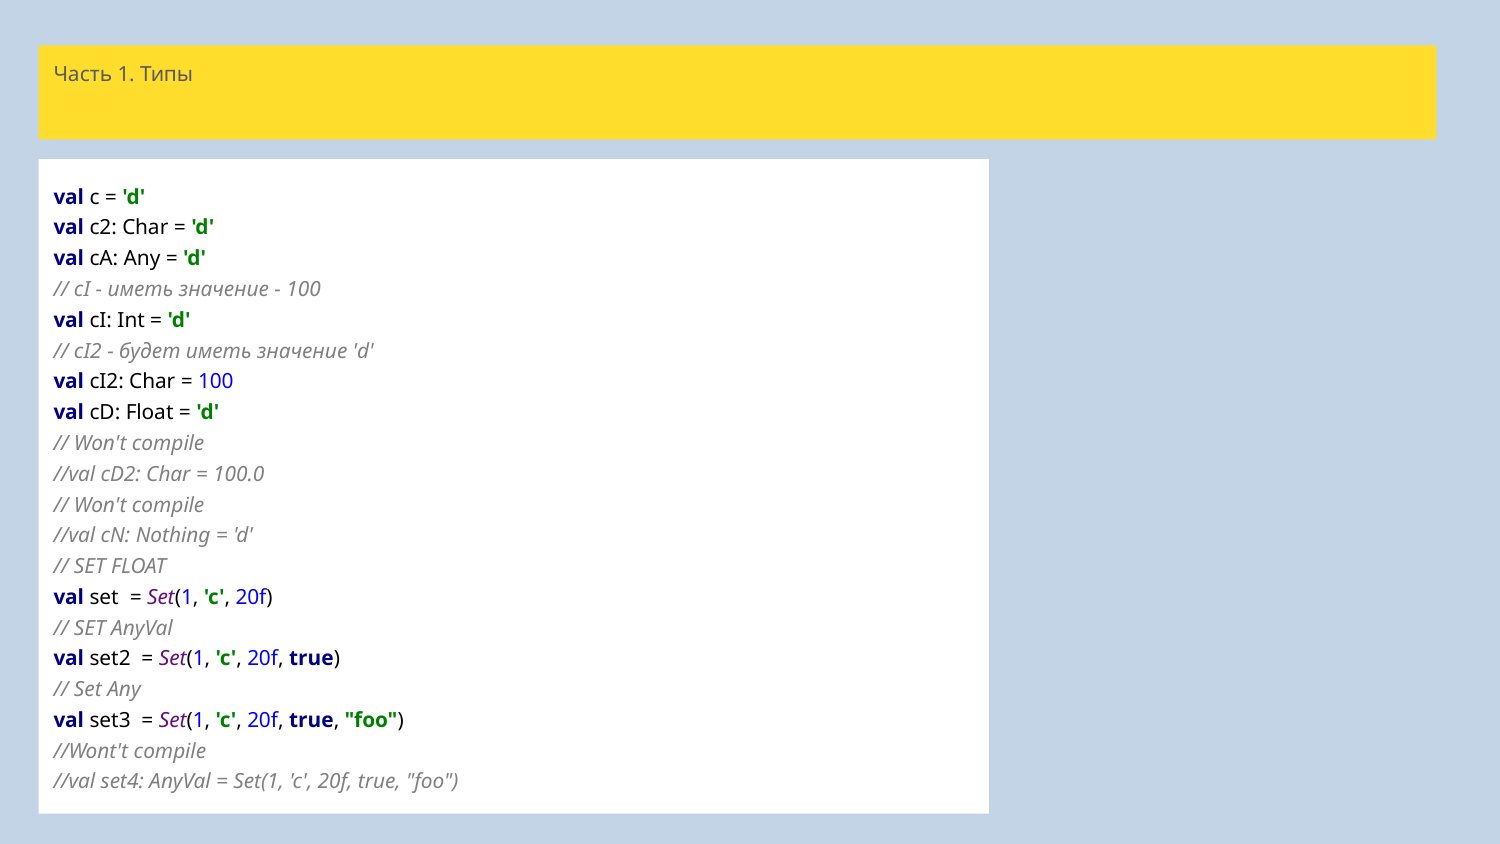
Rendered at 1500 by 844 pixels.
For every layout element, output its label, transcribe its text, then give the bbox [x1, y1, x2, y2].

title Часть 1. Типы [38, 45, 1437, 140]
text_box val c = 'd' val c2: Char = 'd' val cA: Any = 'd' // cI - иметь значение - 100 val cI: Int = 'd' // cI2 - будет иметь значение 'd' val cI2: Char = 100 val cD: Float = 'd' // Won't compile //val cD2: Char = 100.0 // Won't compile //val cN: Nothing = 'd' // SET FLOAT val set = Set(1, 'c', 20f) // SET AnyVal val set2 = Set(1, 'c', 20f, true) // Set Any val set3 = Set(1, 'c', 20f, true, "foo") //Wont't compile //val set4: AnyVal = Set(1, 'c', 20f, true, "foo") [38, 159, 989, 814]
